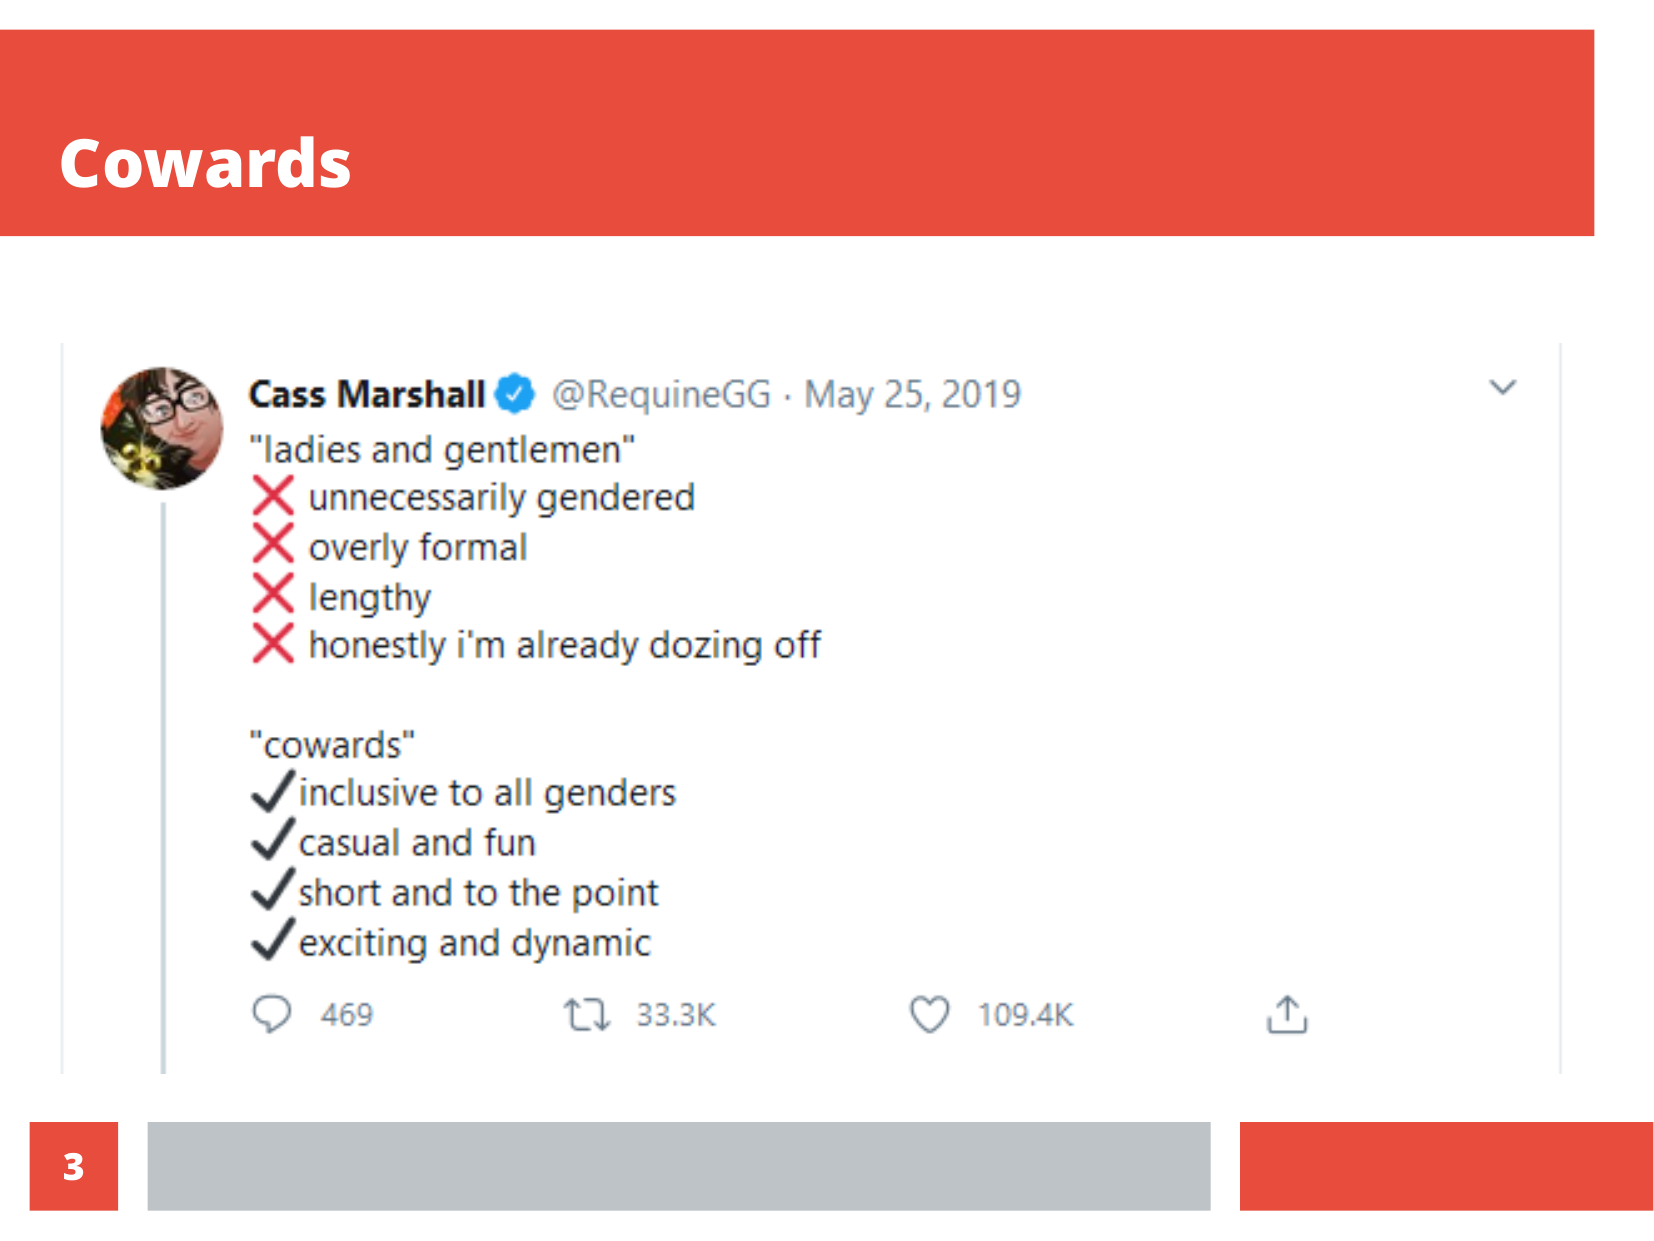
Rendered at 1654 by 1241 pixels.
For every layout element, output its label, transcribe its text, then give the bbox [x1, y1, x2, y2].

title Cowards [59, 59, 1595, 207]
picture [59, 343, 1565, 1074]
